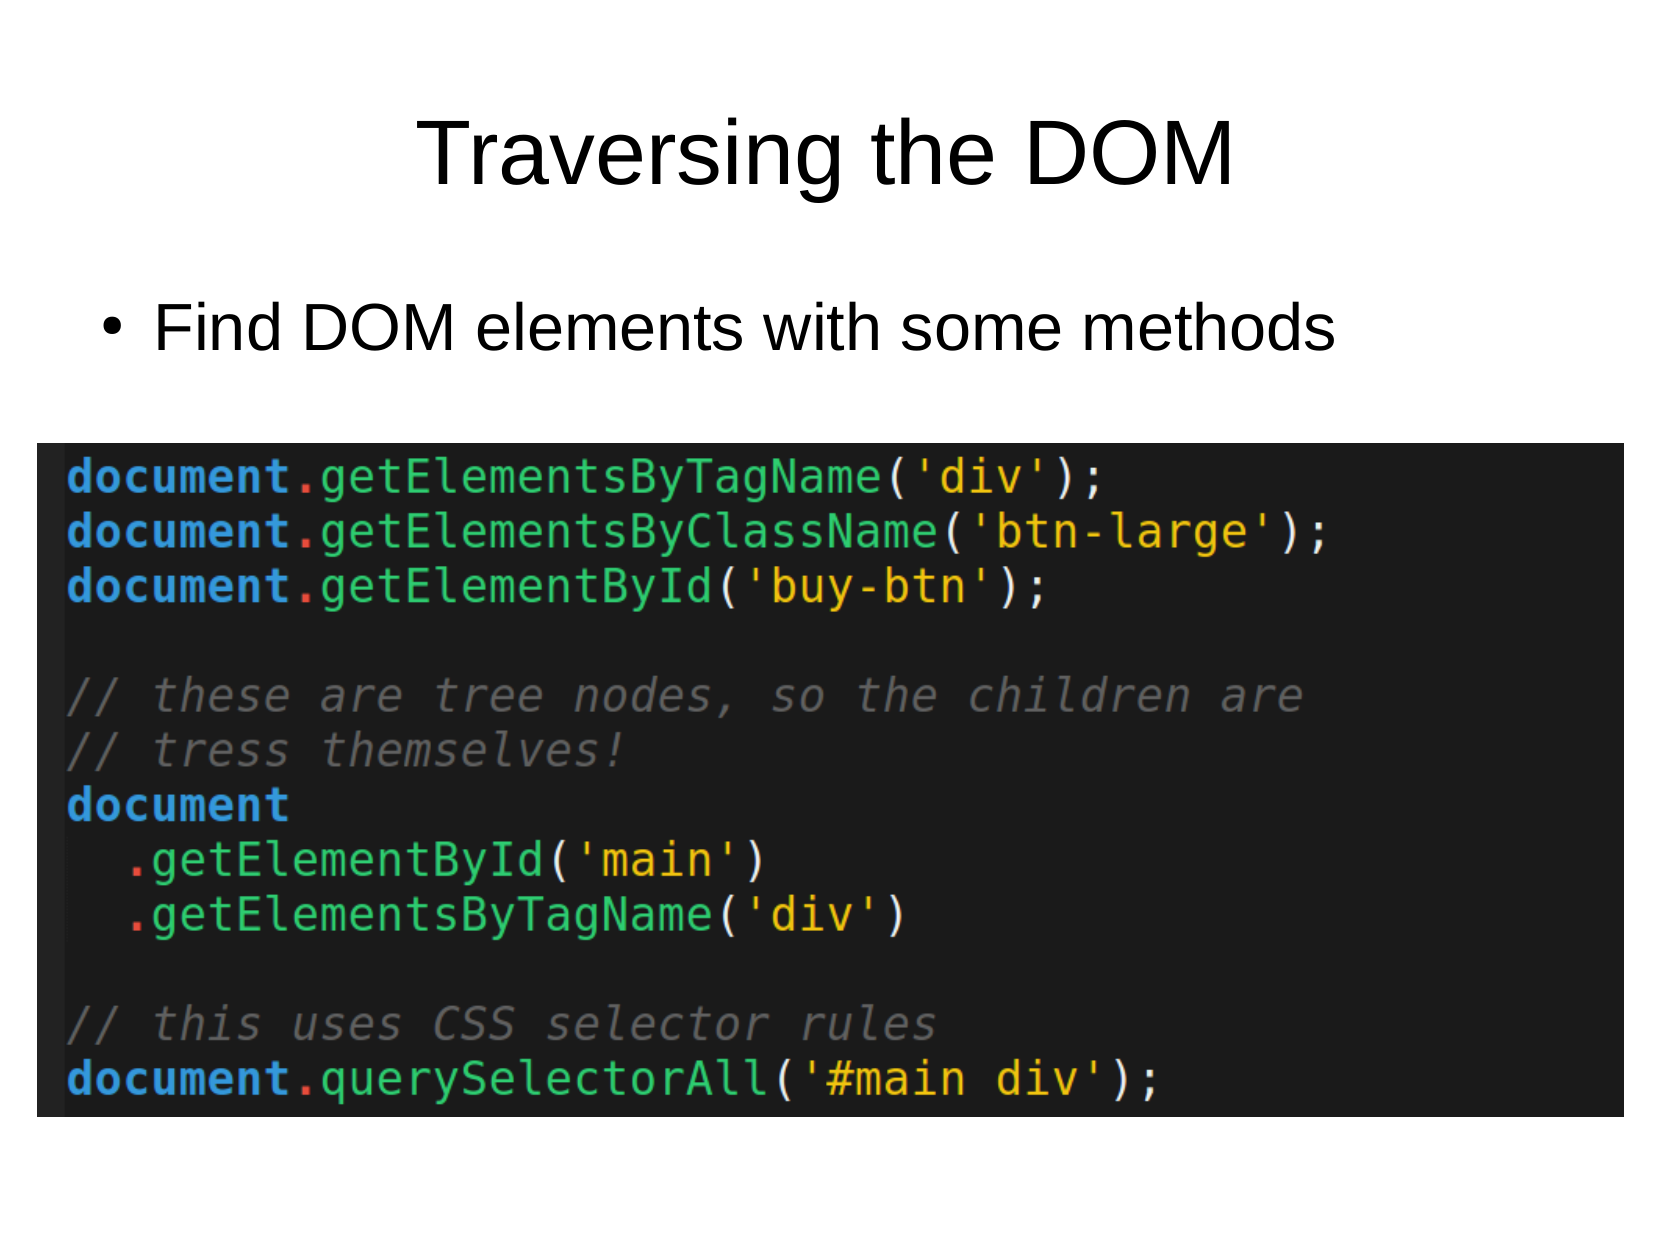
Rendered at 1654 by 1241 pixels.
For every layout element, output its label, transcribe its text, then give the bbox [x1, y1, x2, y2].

list Find DOM elements with some methods [82, 290, 1571, 443]
picture [37, 443, 1624, 1117]
title Traversing the DOM [82, 49, 1571, 257]
